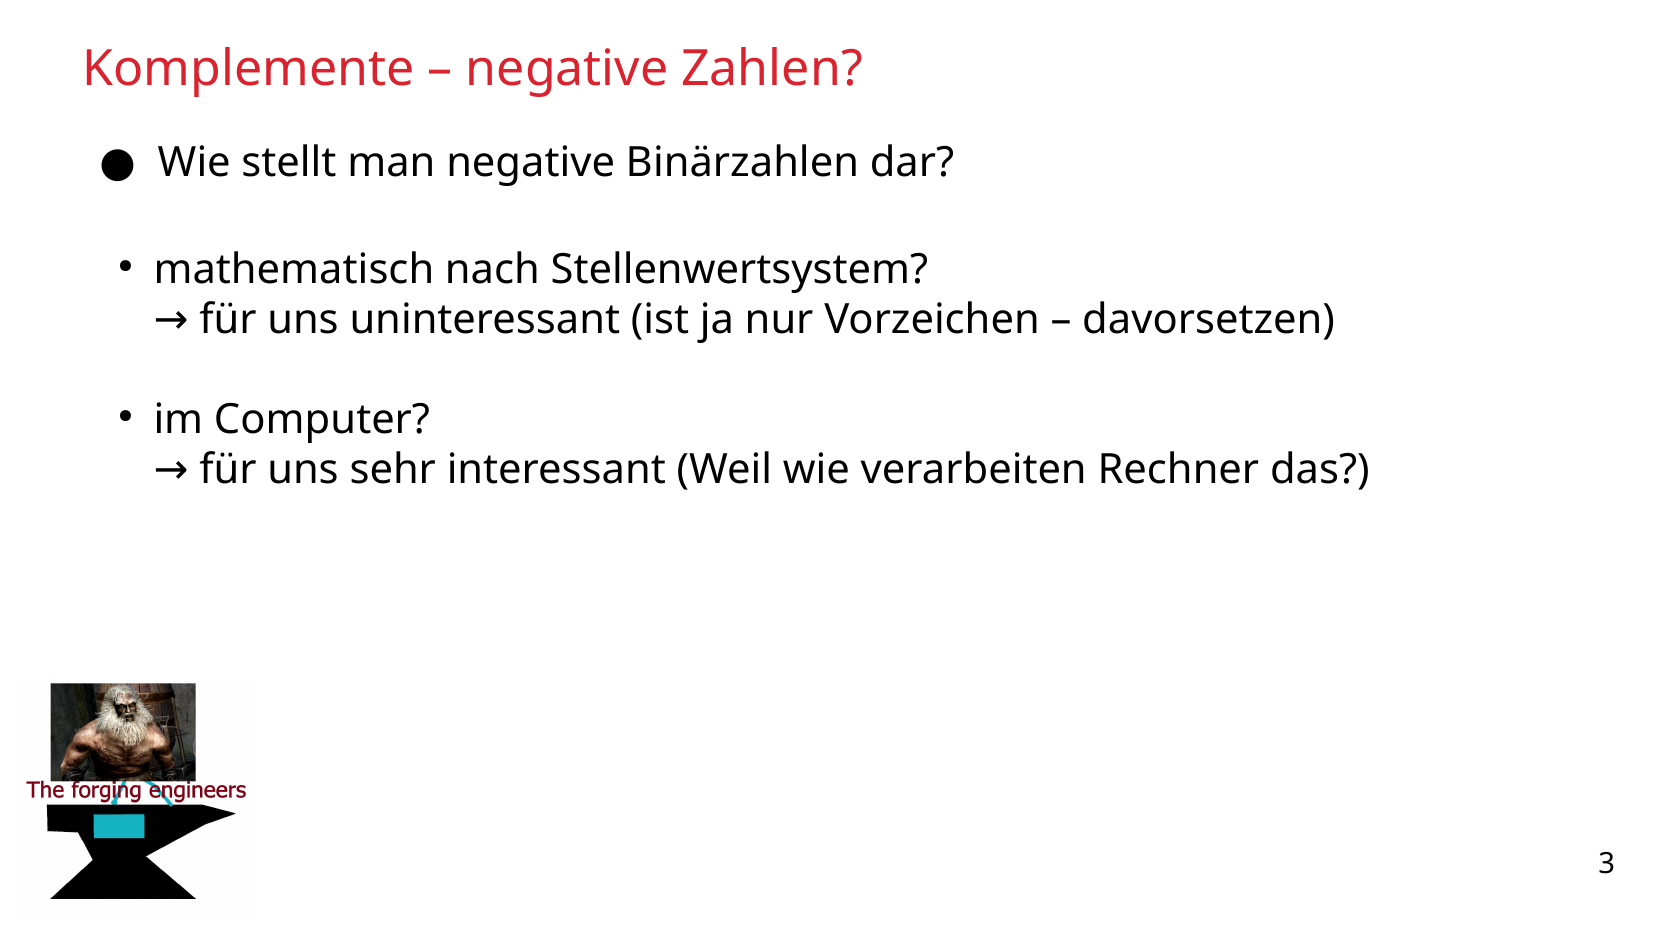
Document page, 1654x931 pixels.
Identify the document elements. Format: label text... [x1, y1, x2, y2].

title Komplemente – negative Zahlen? [82, 37, 1571, 95]
subtitle Wie stellt man negative Binärzahlen dar? mathematisch nach Stellenwertsystem? → für uns uninteressant (ist ja nur Vorzeichen – davorsetzen) im Computer? → für uns sehr interessant (Weil wie verarbeiten Rechner das?) [82, 134, 1571, 650]
picture [17, 679, 254, 916]
